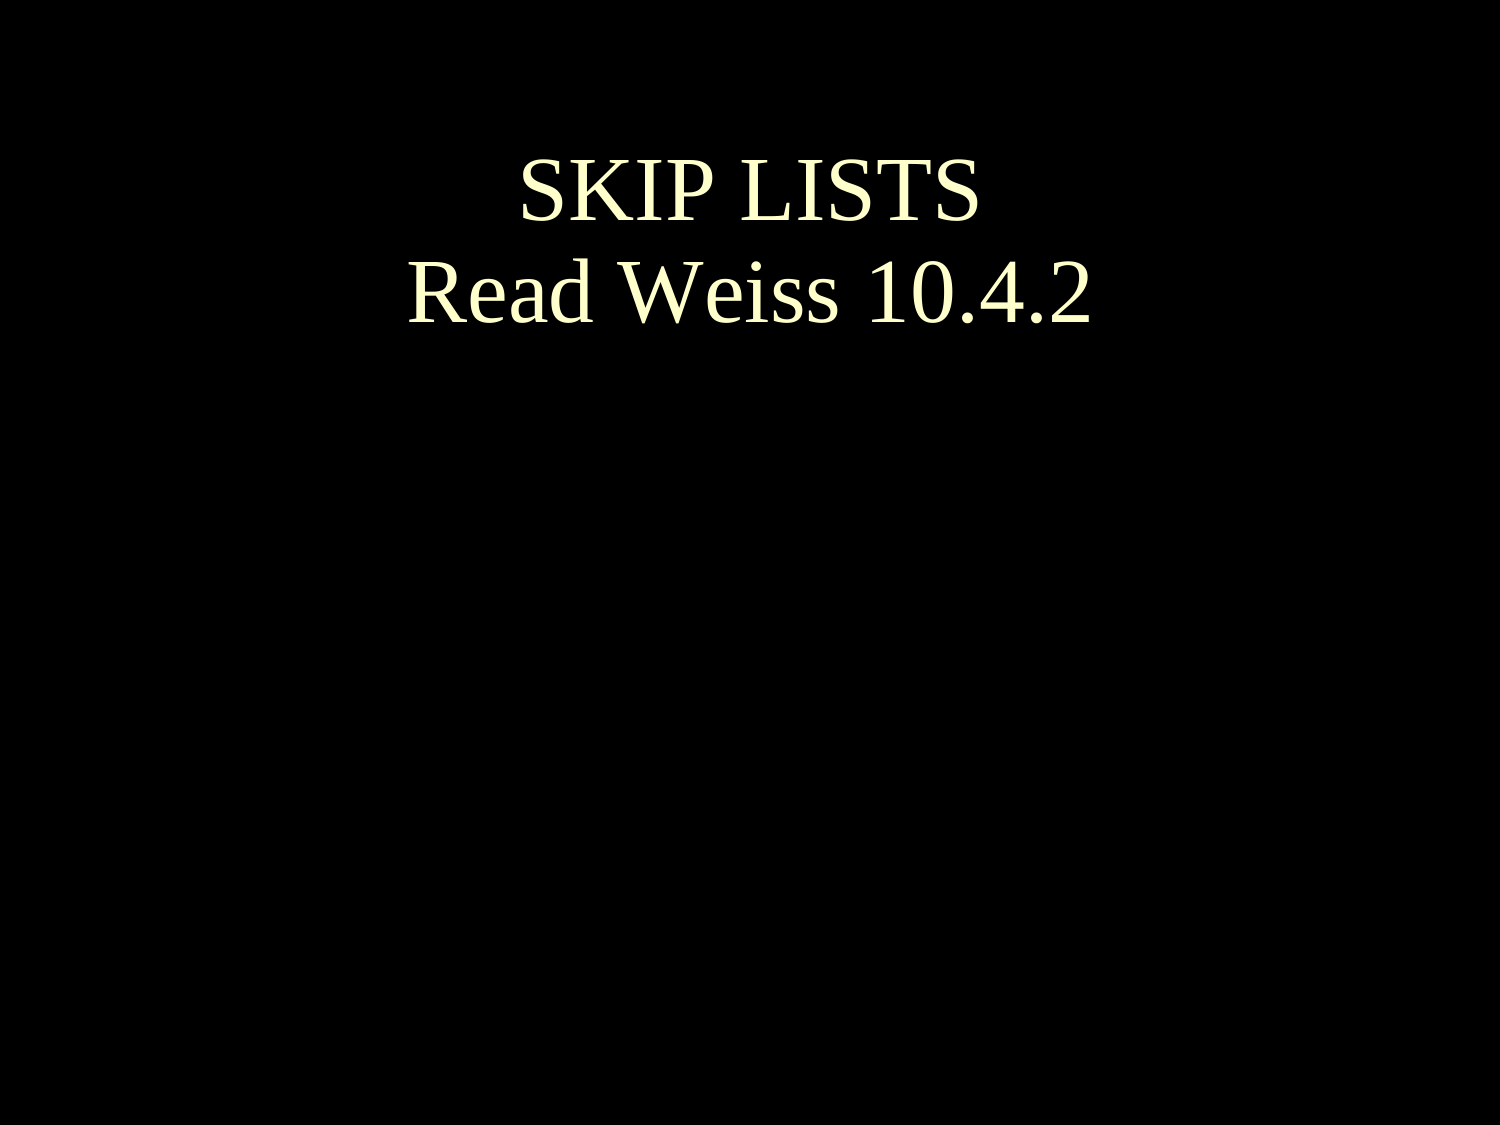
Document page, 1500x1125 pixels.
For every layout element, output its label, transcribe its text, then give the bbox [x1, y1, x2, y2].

title SKIP LISTS Read Weiss 10.4.2 [22, 139, 1480, 343]
